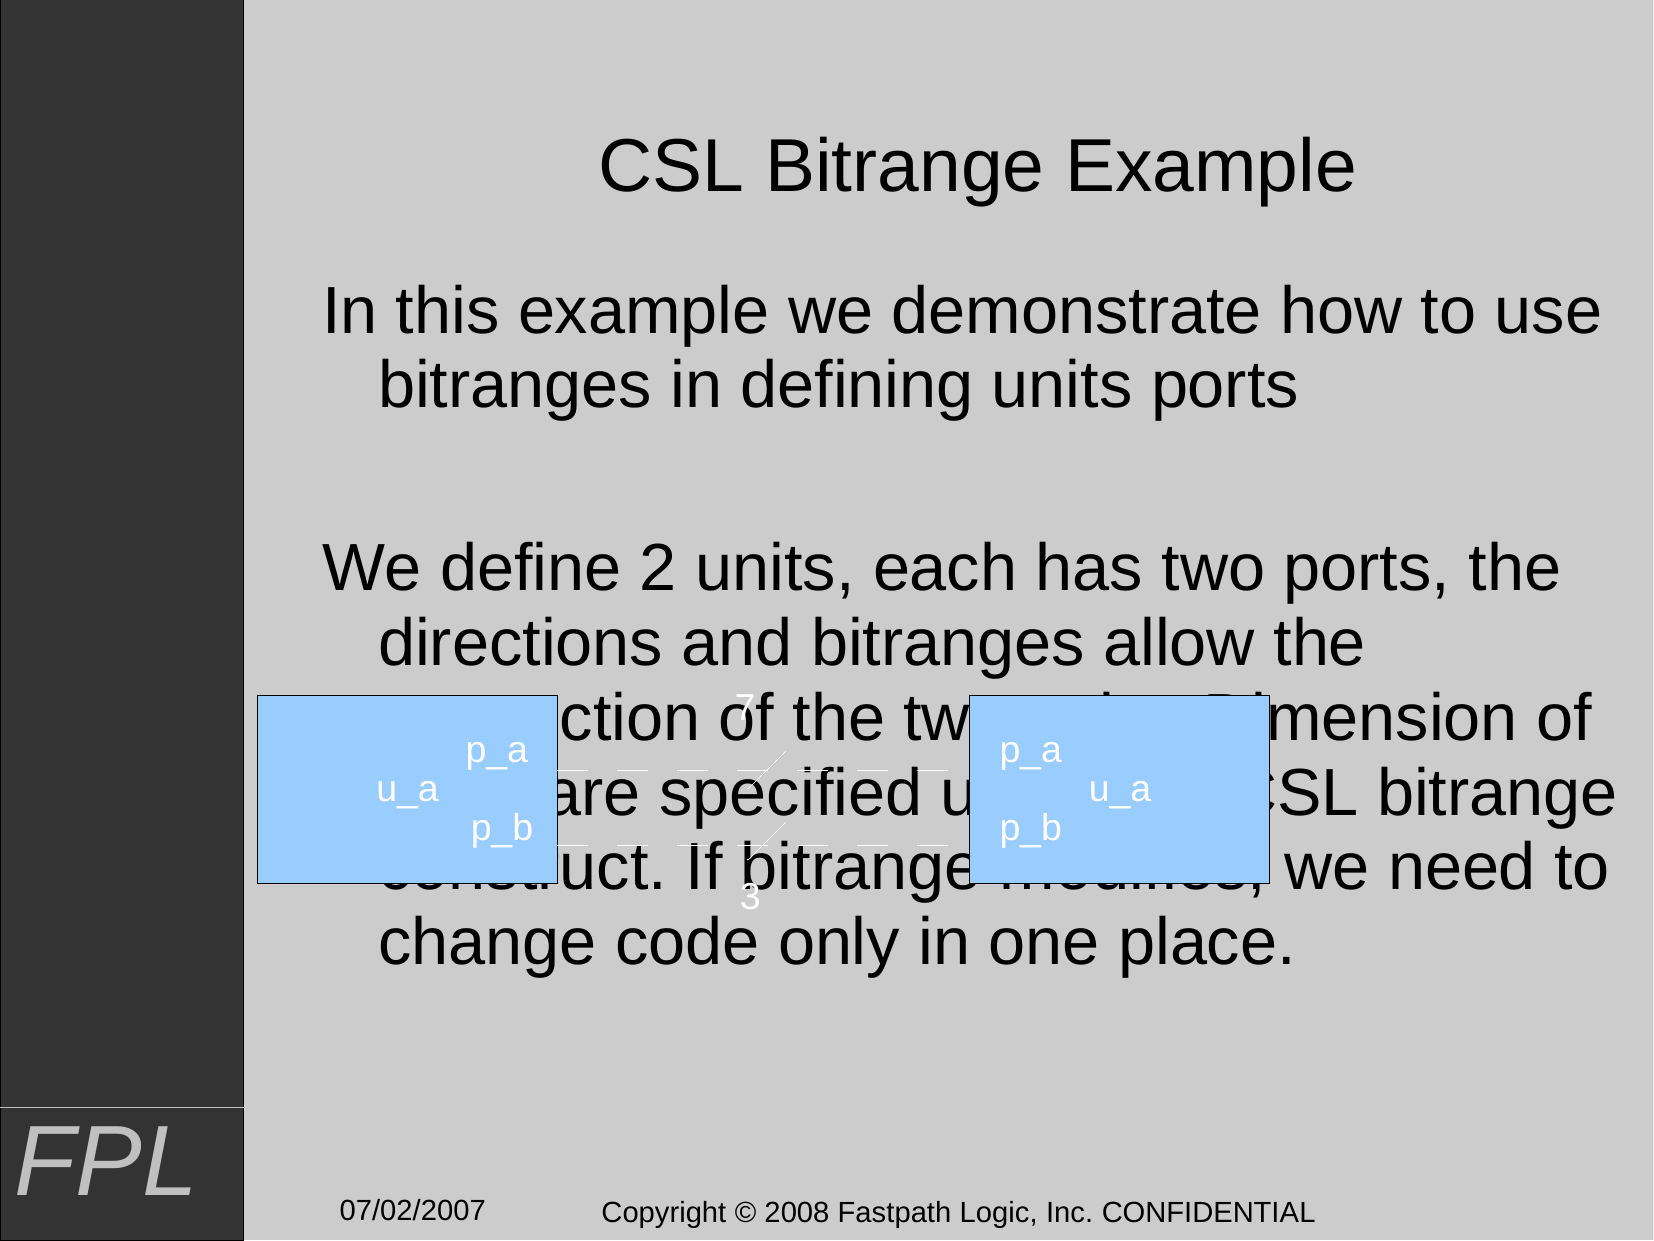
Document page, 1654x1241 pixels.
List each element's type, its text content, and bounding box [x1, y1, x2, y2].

text_box p_a u_a p_b [969, 695, 1270, 884]
text_box p_a u_a p_b [257, 695, 558, 884]
text_box 3 [725, 870, 805, 928]
title CSL Bitrange Example [427, 57, 1530, 272]
list In this example we demonstrate how to use bitranges in defining units ports We define 2 units, each has two ports, the directions and bitranges allow the connection of the two units. Dimension of ports are specified using the CSL bitrange construct. If bitrange modifies, we need to change code only in one place. [322, 272, 1635, 1179]
text_box 7 [719, 681, 800, 739]
